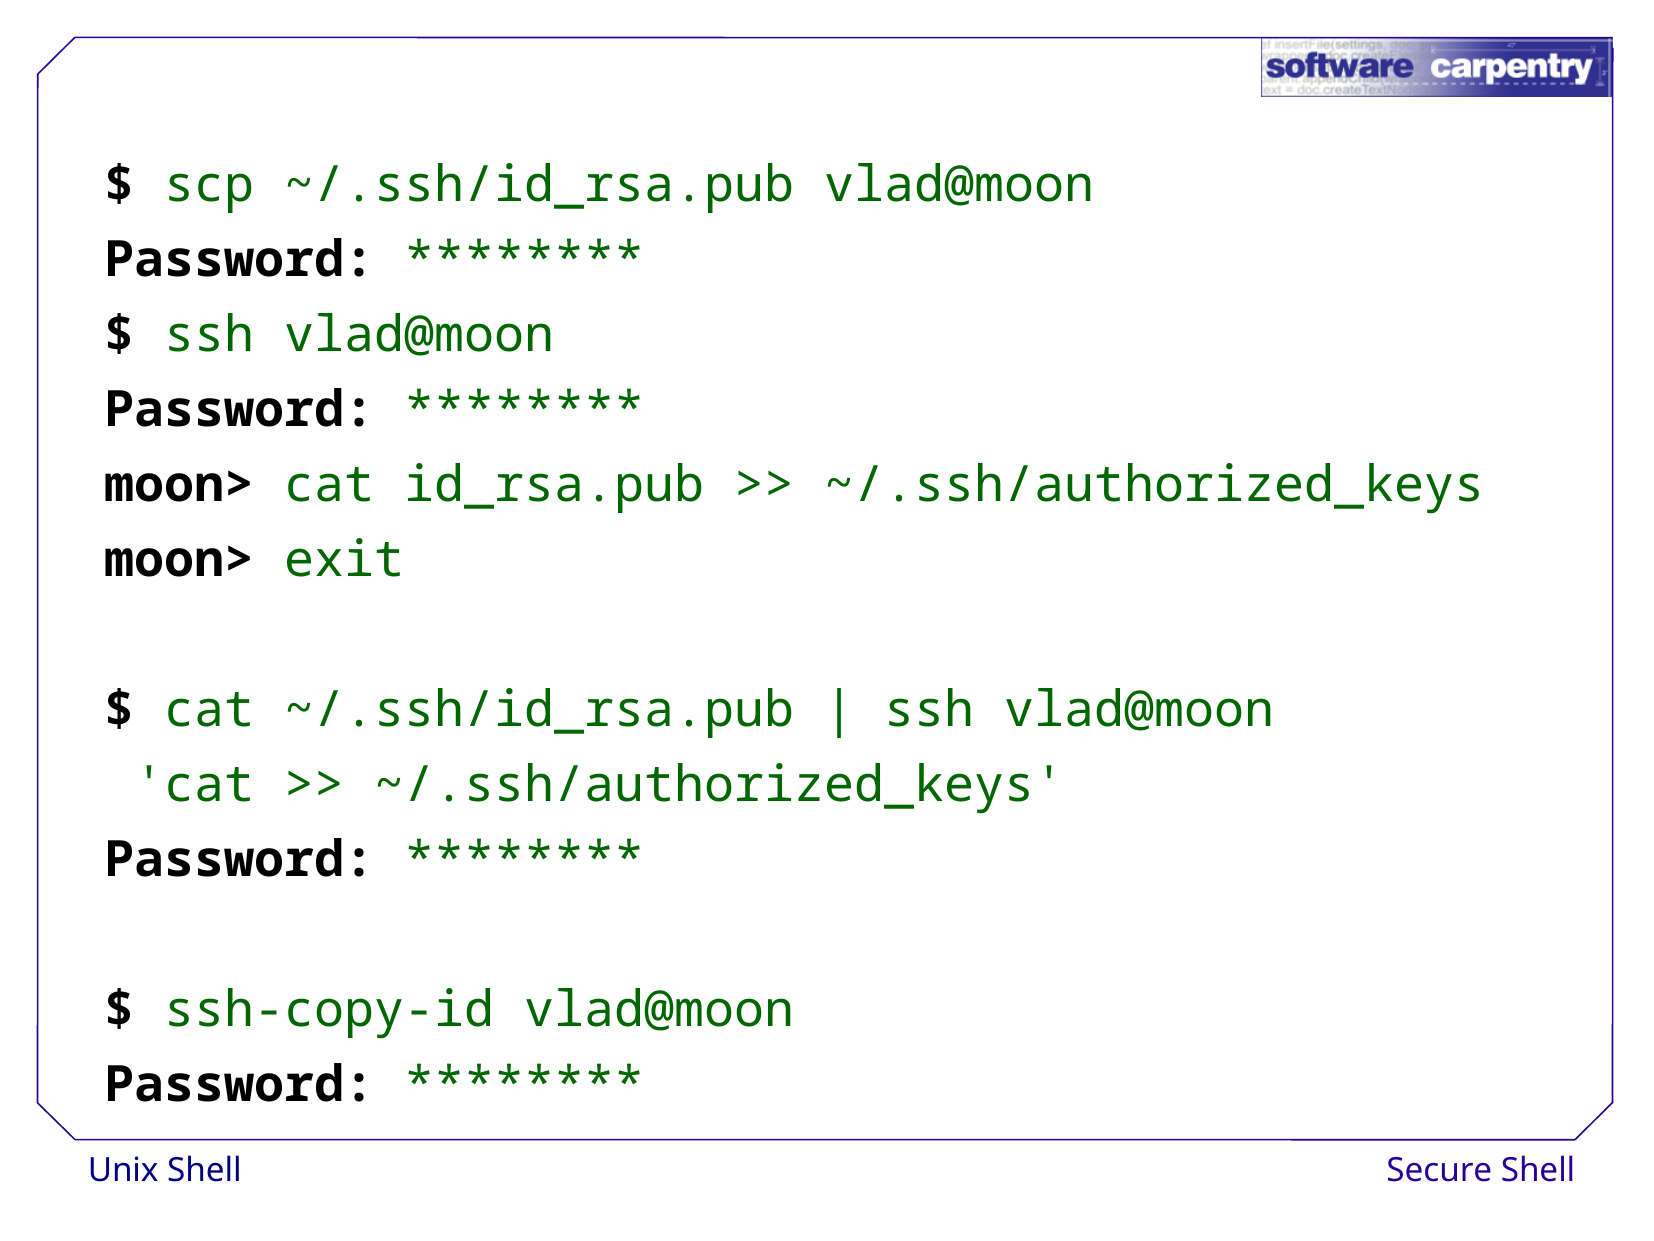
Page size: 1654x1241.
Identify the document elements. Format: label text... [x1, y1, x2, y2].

text_box $ scp ~/.ssh/id_rsa.pub vlad@moon Password: ******** $ ssh vlad@moon Password: ******** moon> cat id_rsa.pub >> ~/.ssh/authorized_keys moon> exit $ cat ~/.ssh/id_rsa.pub | ssh vlad@moon 'cat >> ~/.ssh/authorized_keys' Password: ******** $ ssh-copy-id vlad@moon Password: ******** [89, 128, 1512, 1121]
picture [1261, 39, 1613, 97]
